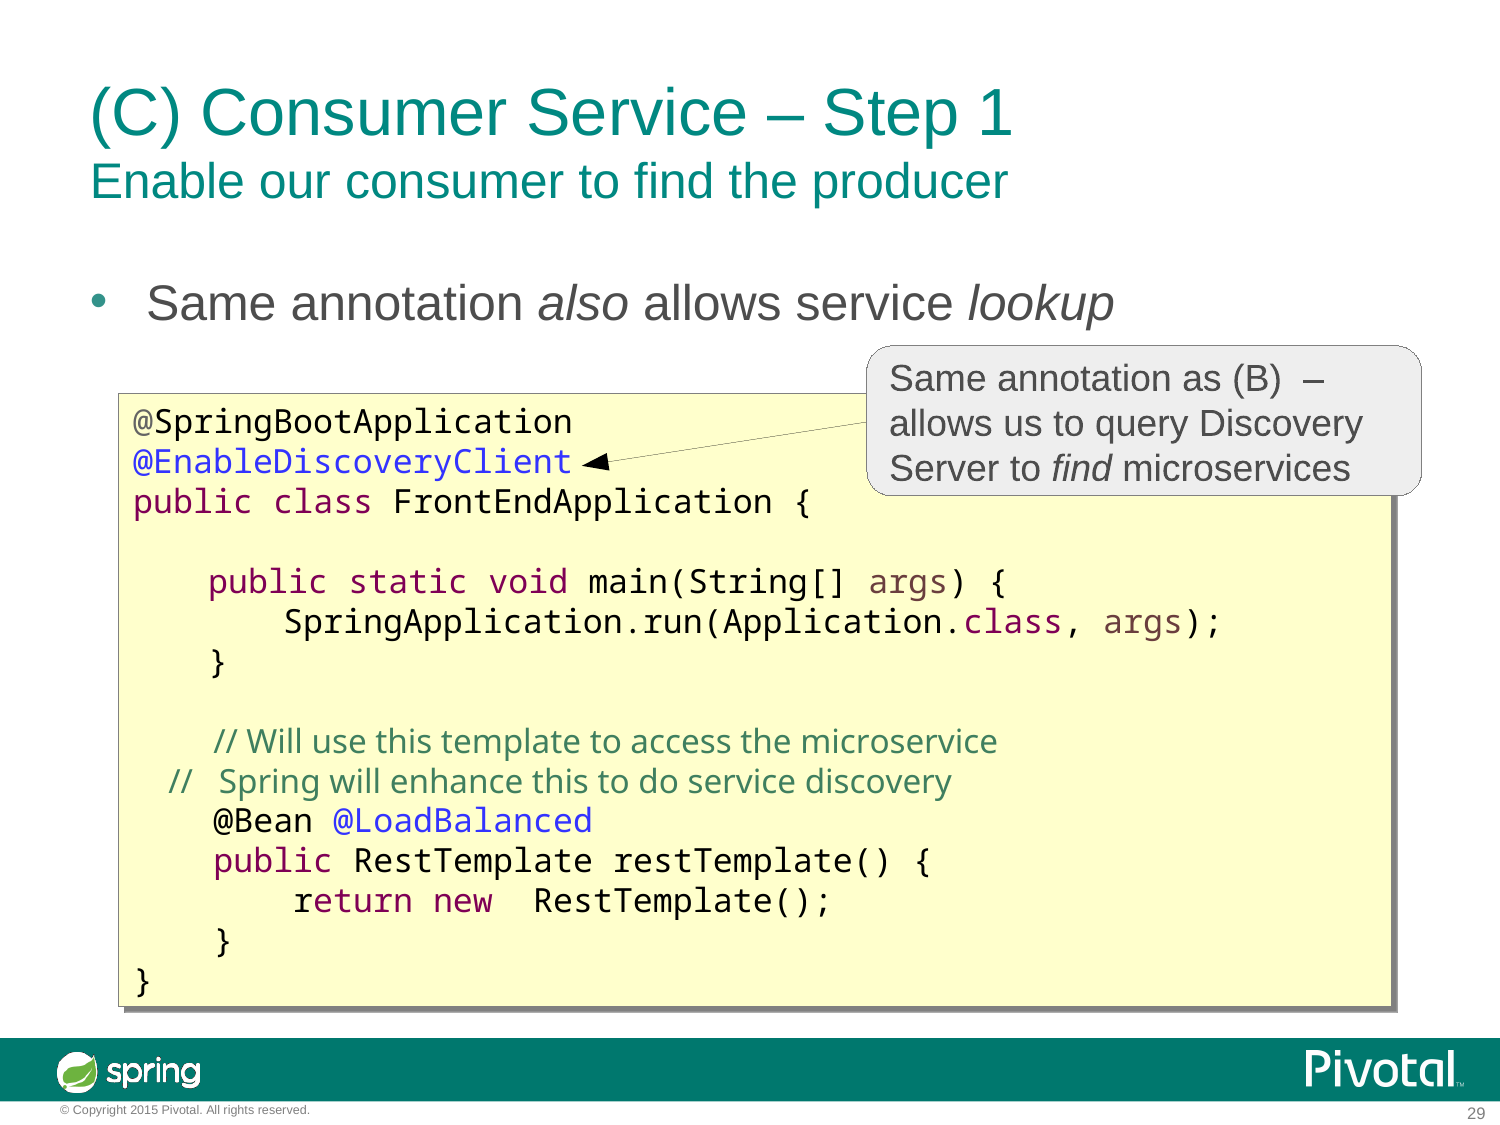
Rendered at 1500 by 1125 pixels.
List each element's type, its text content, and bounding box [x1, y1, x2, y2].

title (C) Consumer Service – Step 1 Enable our consumer to find the producer [75, 45, 1426, 233]
text_box @SpringBootApplication @EnableDiscoveryClient public class FrontEndApplication { public static void main(String[] args) { SpringApplication.run(Application.class, args); } // Will use this template to access the microservice // Spring will enhance this to do service discovery @Bean @LoadBalanced public RestTemplate restTemplate() { return new RestTemplate(); } } [118, 931, 1392, 1007]
list Same annotation also allows service lookup [75, 262, 1426, 931]
picture [32, 1041, 210, 1103]
picture [1306, 1050, 1464, 1087]
